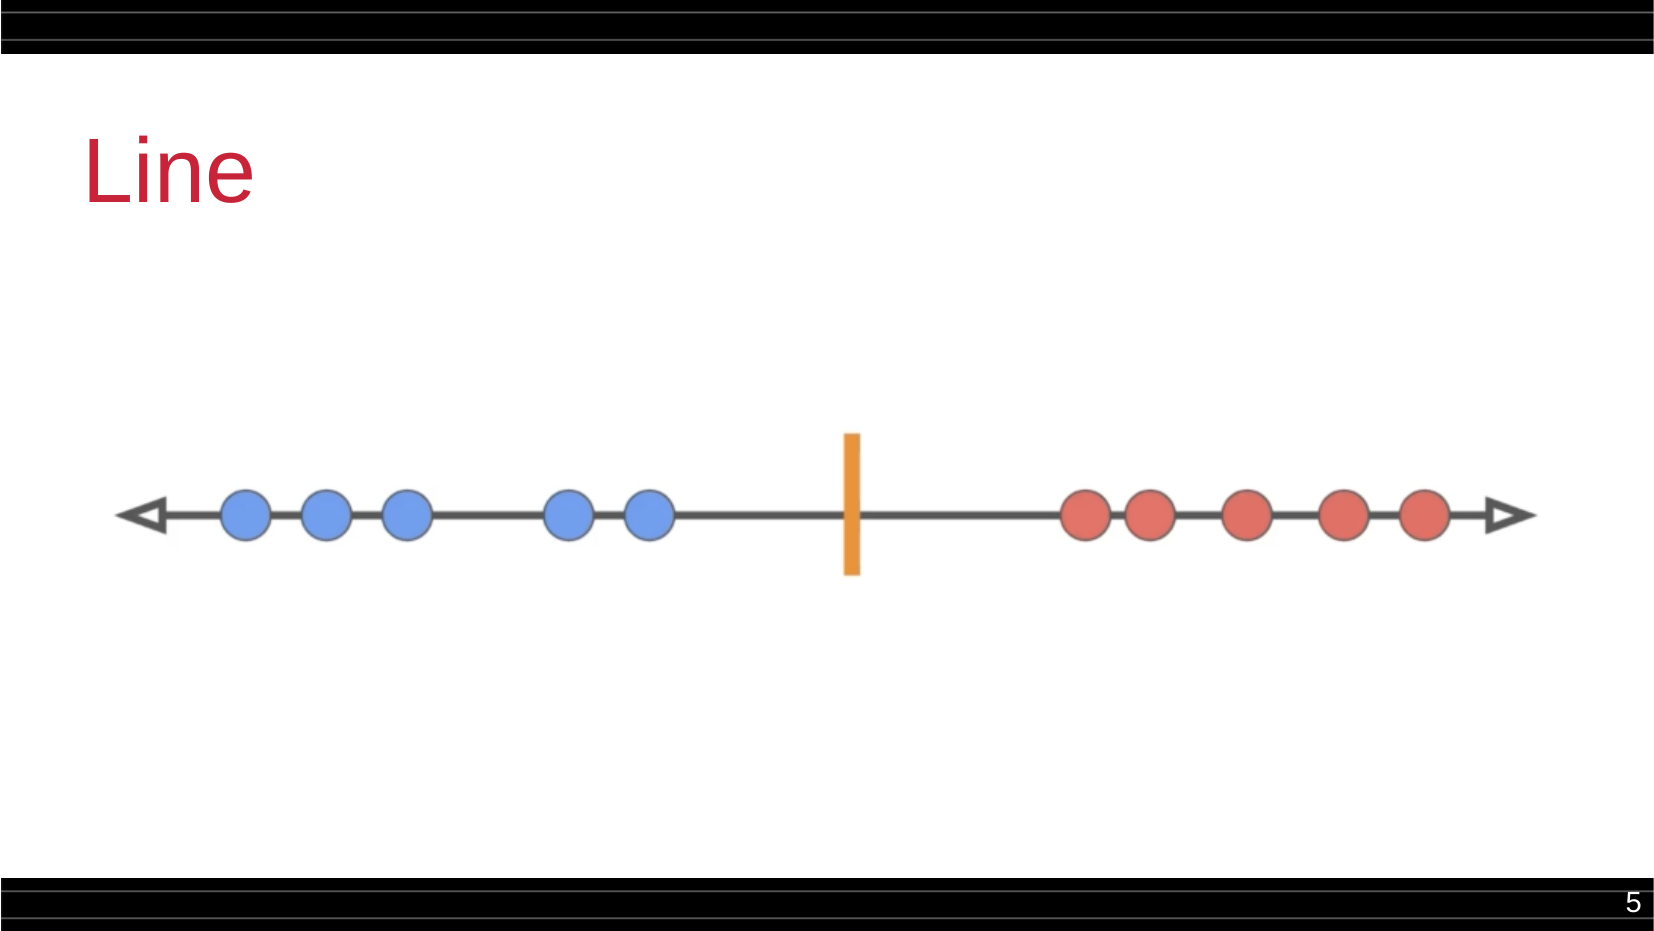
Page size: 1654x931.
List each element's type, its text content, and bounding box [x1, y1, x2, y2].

picture [90, 330, 1561, 615]
title Line [82, 92, 1571, 249]
picture [1, 0, 1654, 54]
picture [1, 878, 1654, 931]
